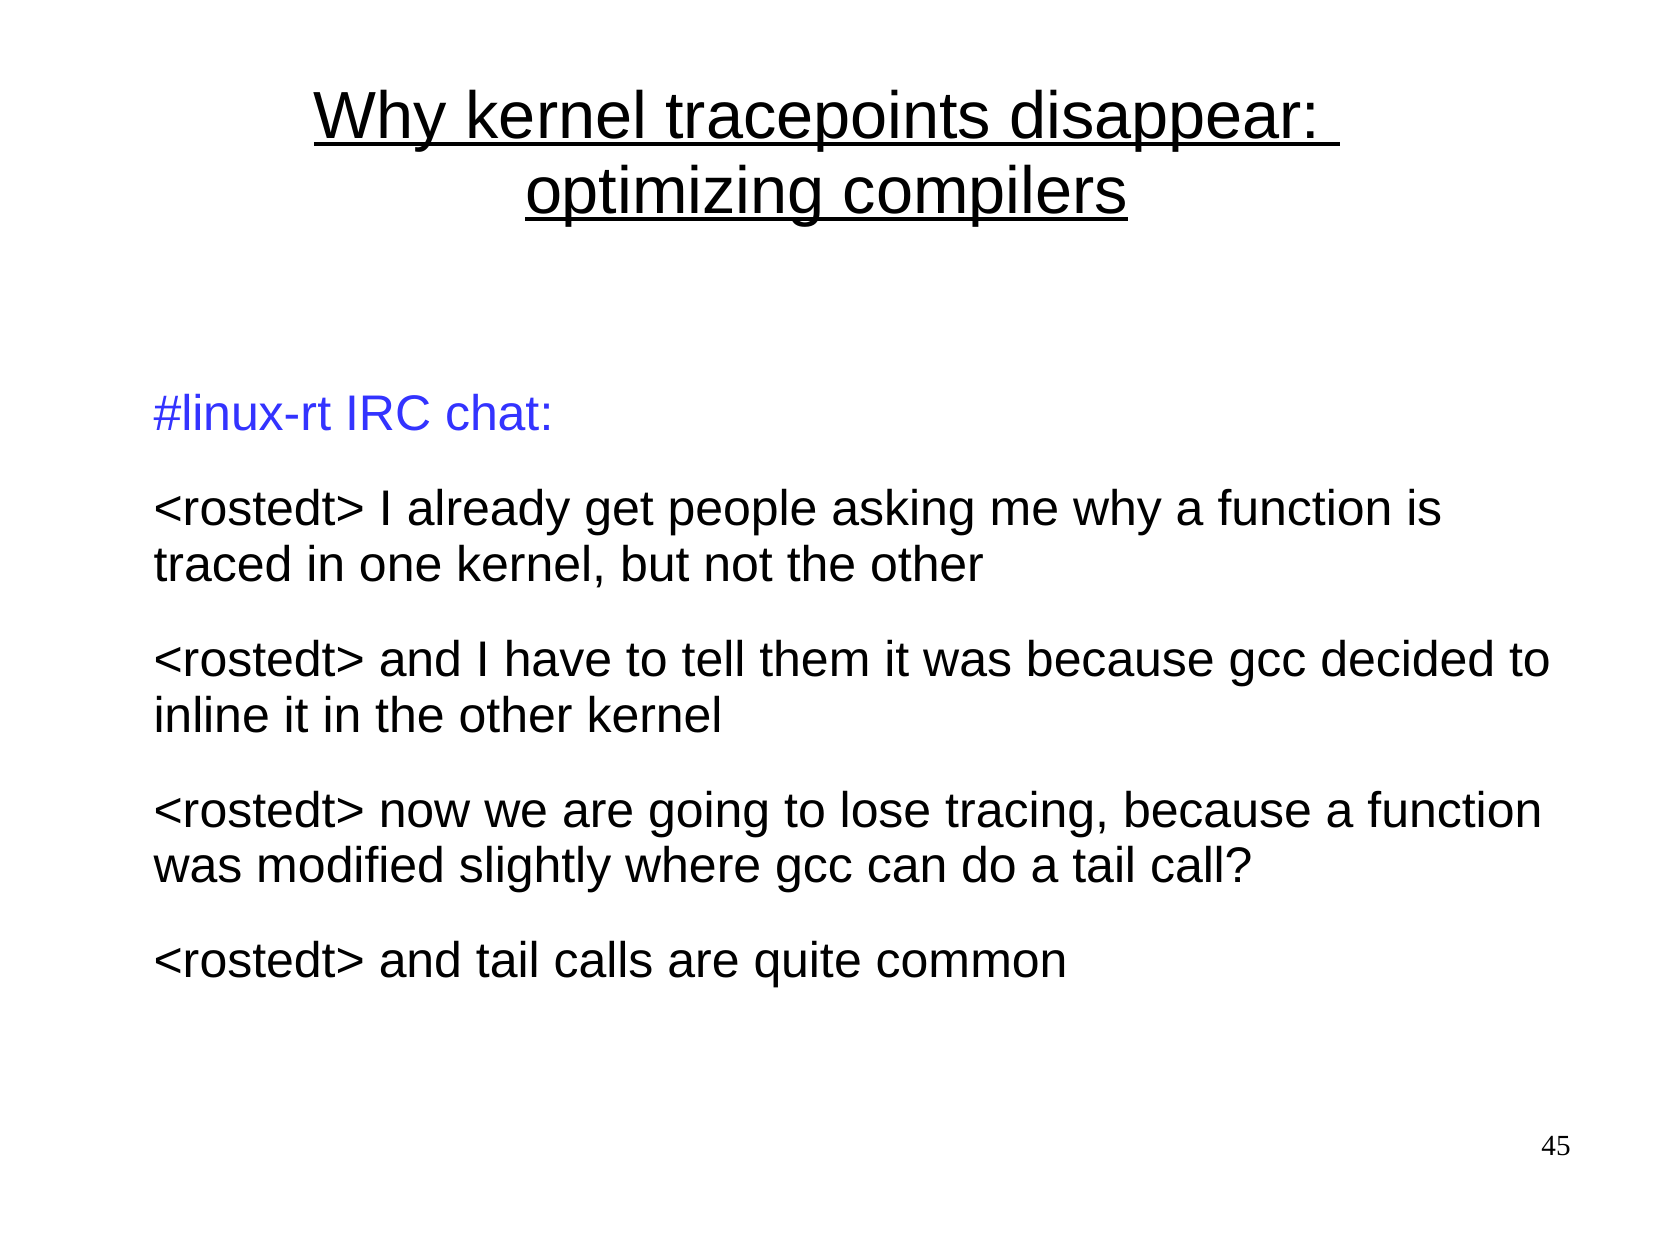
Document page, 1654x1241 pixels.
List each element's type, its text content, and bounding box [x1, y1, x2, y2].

title Why kernel tracepoints disappear: optimizing compilers [82, 49, 1571, 257]
list #linux-rt IRC chat: <rostedt> I already get people asking me why a function is traced in one kernel, but not the other <rostedt> and I have to tell them it was because gcc decided to inline it in the other kernel <rostedt> now we are going to lose tracing, because a function was modified slightly where gcc can do a tail call? <rostedt> and tail calls are quite common [82, 290, 1571, 1010]
